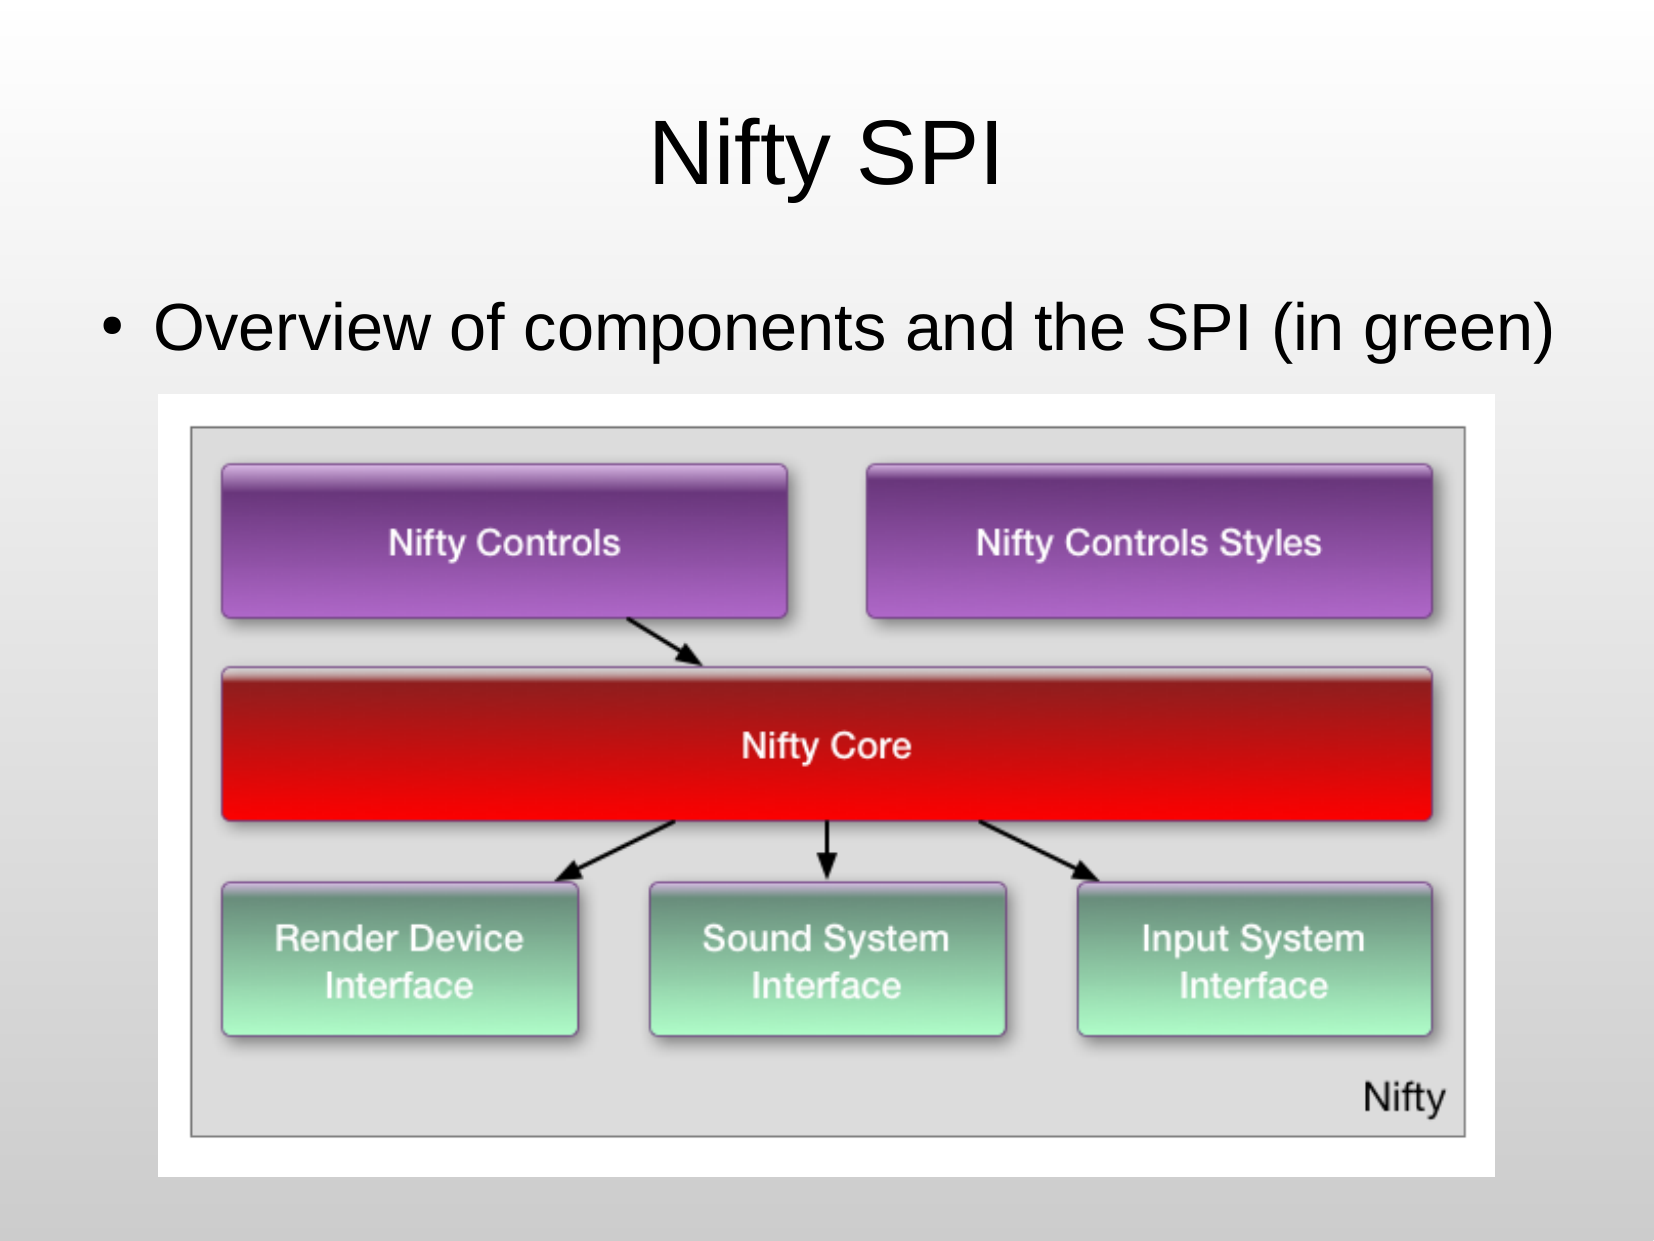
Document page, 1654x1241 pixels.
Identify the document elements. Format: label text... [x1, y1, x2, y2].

list Overview of components and the SPI (in green) [82, 290, 1571, 1109]
title Nifty SPI [82, 49, 1571, 257]
picture [158, 394, 1495, 1177]
